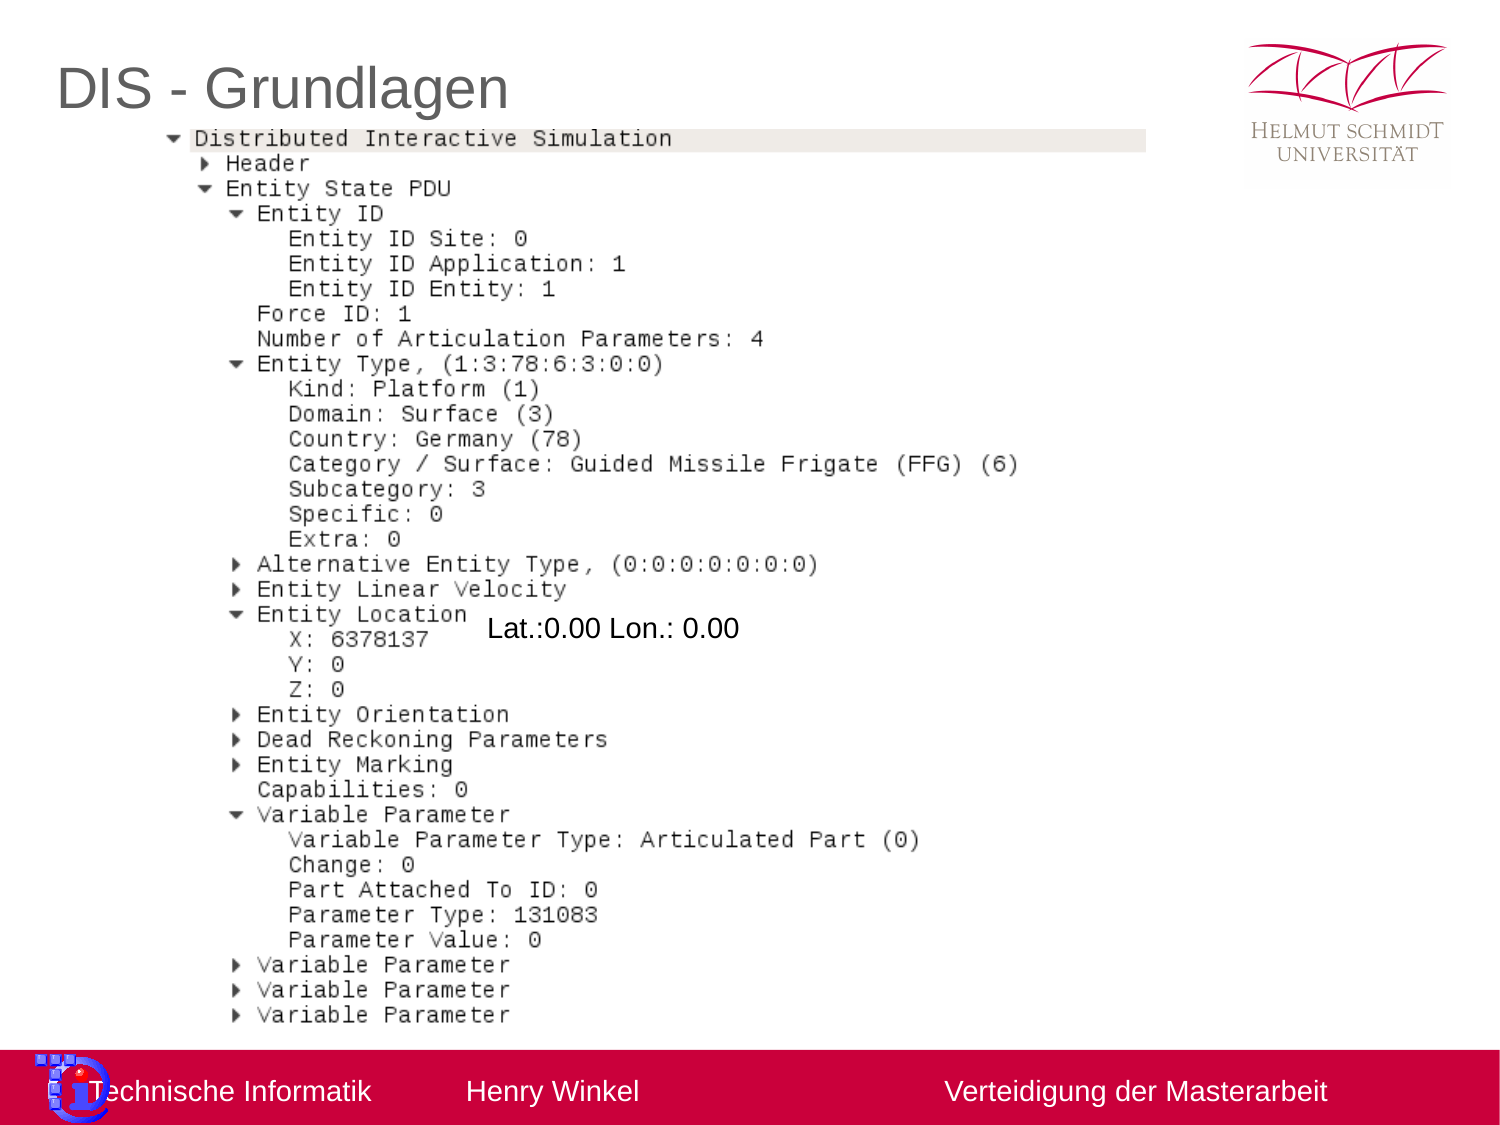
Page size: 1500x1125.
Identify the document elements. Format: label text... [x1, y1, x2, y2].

text_box Lat.:0.00 Lon.: 0.00 [472, 602, 886, 650]
picture [1244, 38, 1451, 189]
text_box DIS - Grundlagen [41, 42, 1223, 161]
picture [159, 129, 1146, 1040]
